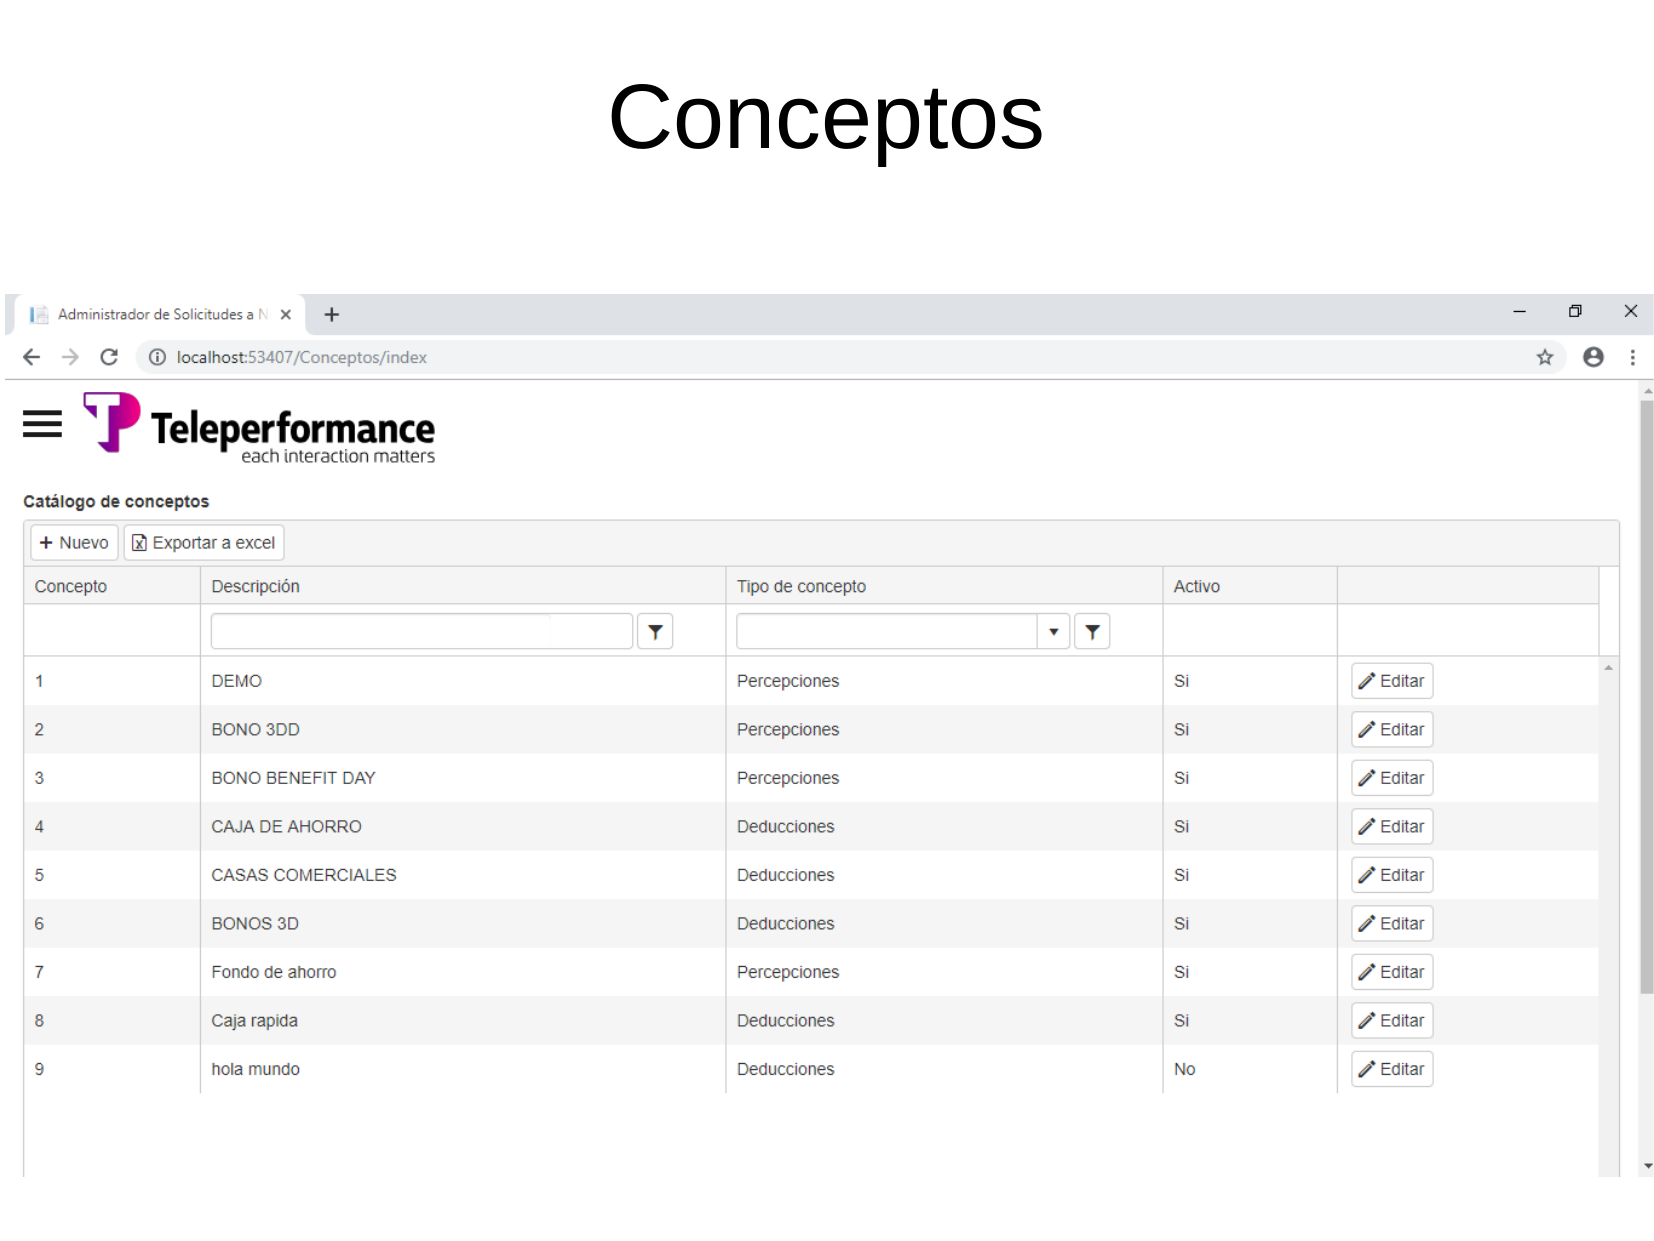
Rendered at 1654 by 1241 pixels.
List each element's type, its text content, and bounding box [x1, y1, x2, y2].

picture [5, 294, 1654, 1177]
title Conceptos [82, 49, 1571, 257]
